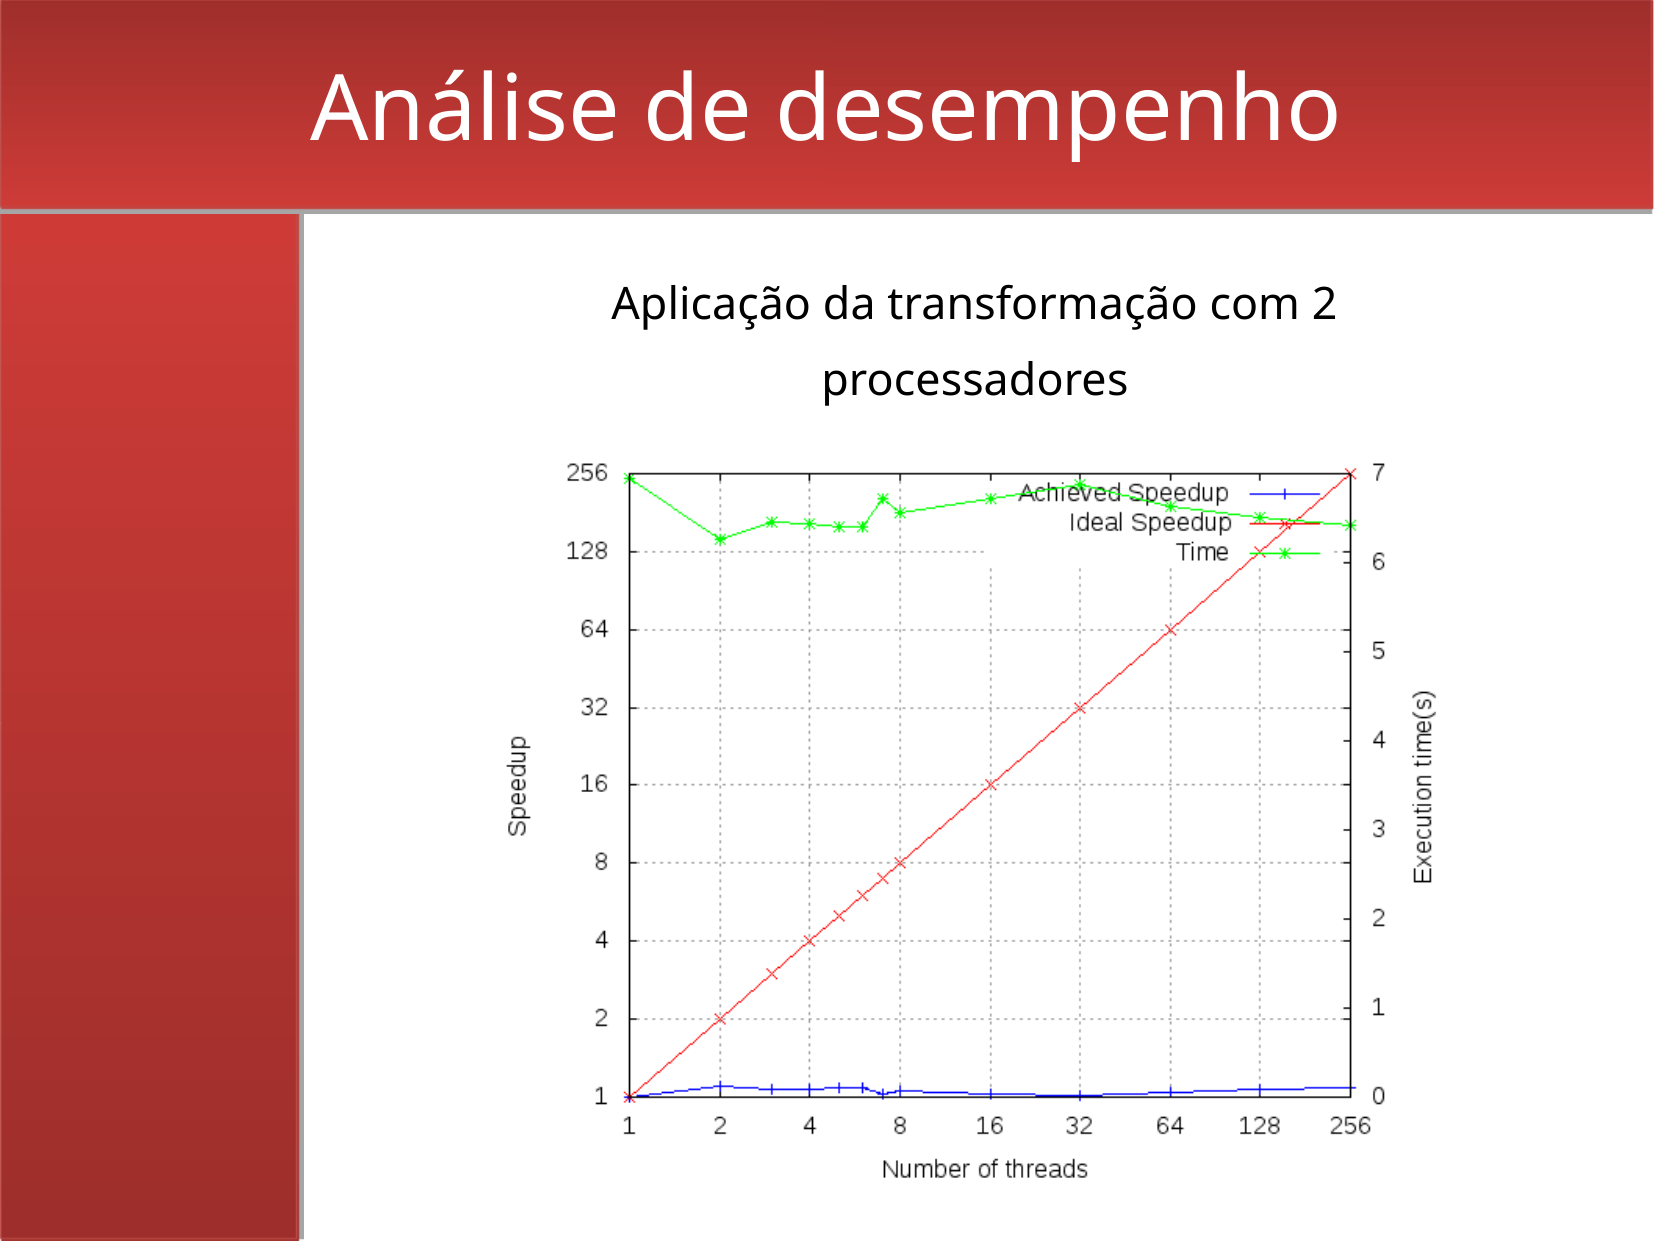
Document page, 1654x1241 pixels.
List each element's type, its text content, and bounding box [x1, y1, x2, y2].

title Análise de desempenho [29, 31, 1625, 178]
picture [0, 0, 1654, 1241]
list Aplicação da transformação com 2 processadores [300, 271, 1651, 411]
picture [482, 442, 1483, 1193]
